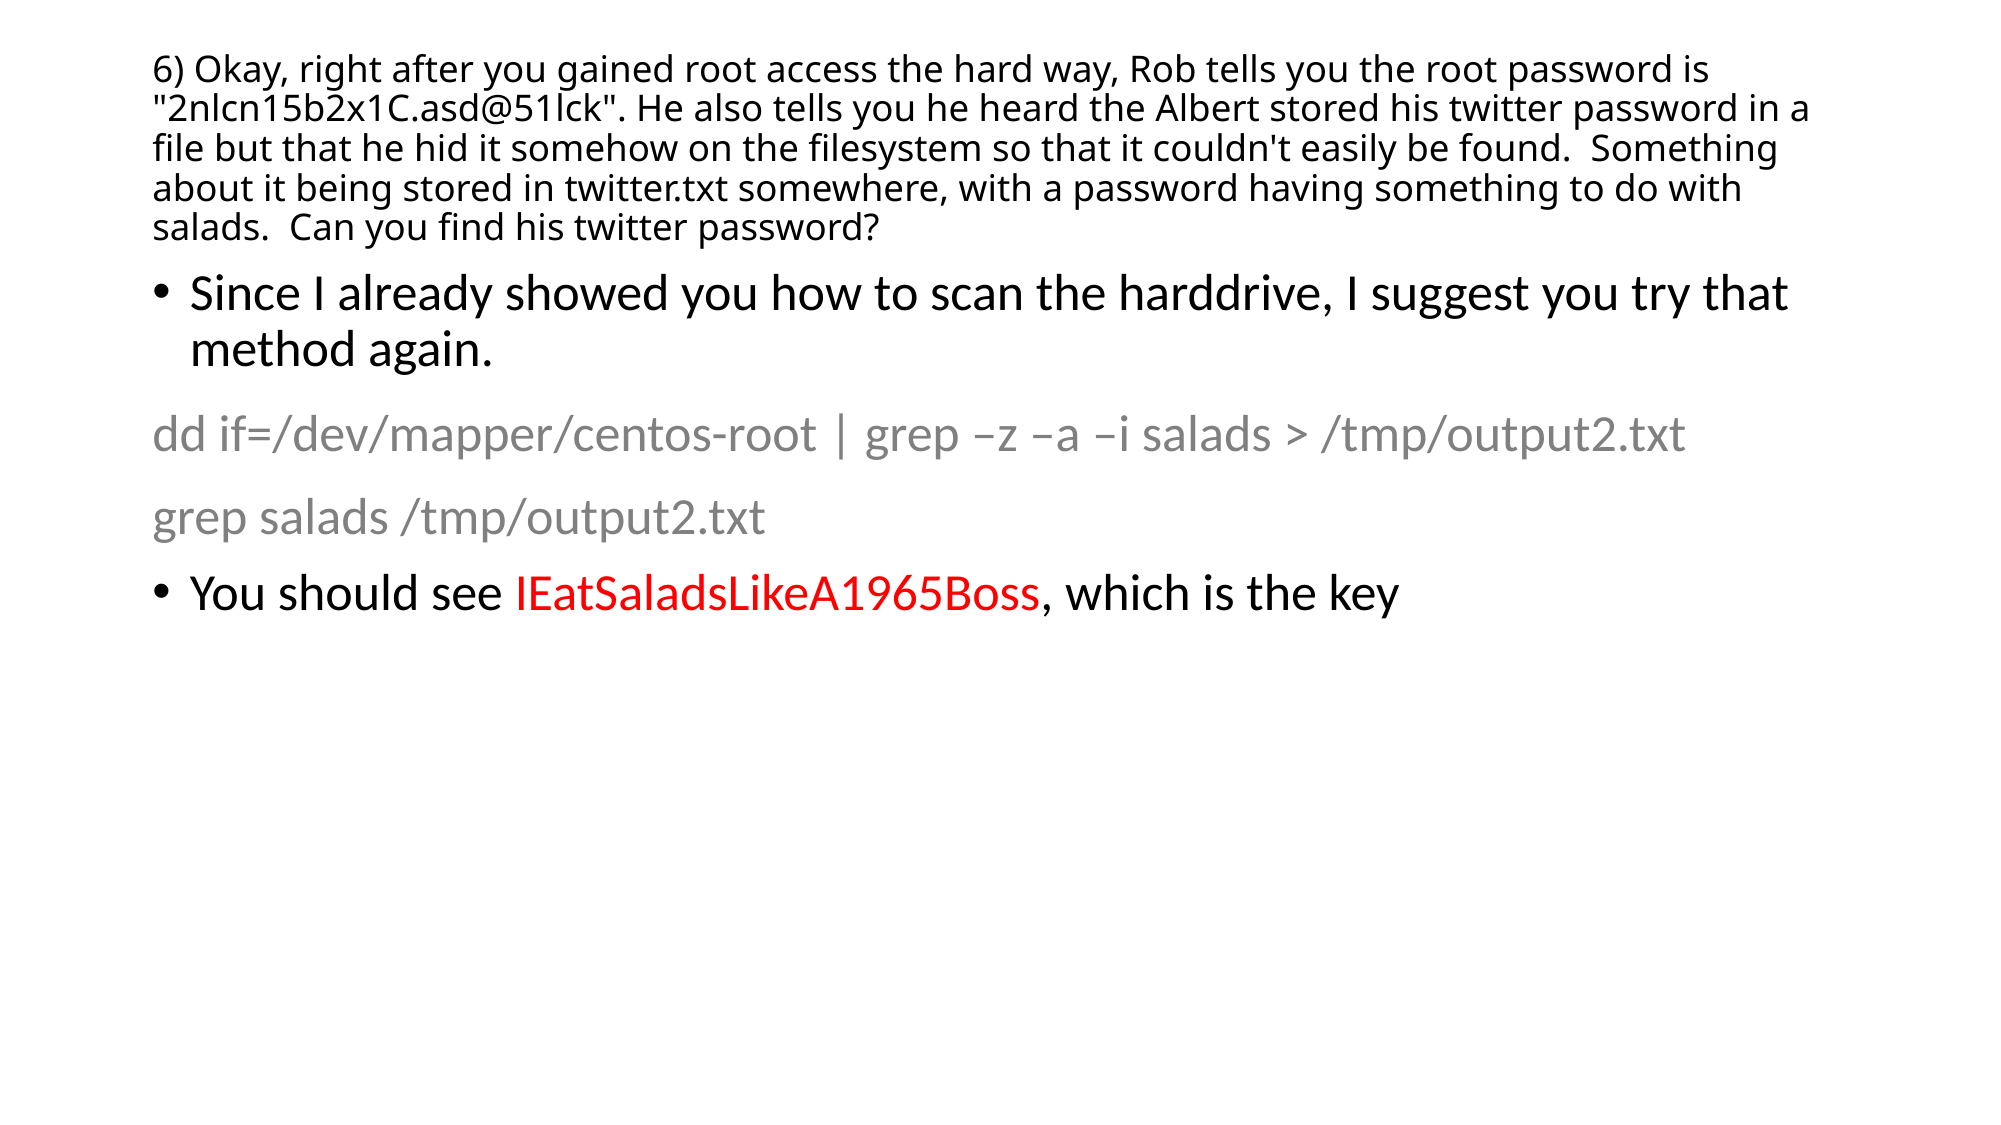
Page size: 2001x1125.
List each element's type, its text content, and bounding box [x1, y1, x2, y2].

list Since I already showed you how to scan the harddrive, I suggest you try that method again. dd if=/dev/mapper/centos-root | grep –z –a –i salads > /tmp/output2.txt grep salads /tmp/output2.txt You should see IEatSaladsLikeA1965Boss, which is the key [137, 258, 1863, 1091]
title 6) Okay, right after you gained root access the hard way, Rob tells you the root password is "2nlcn15b2x1C.asd@51lck". He also tells you he heard the Albert stored his twitter password in a file but that he hid it somehow on the filesystem so that it couldn't easily be found. Something about it being stored in twitter.txt somewhere, with a password having something to do with salads. Can you find his twitter password? [137, 40, 1863, 258]
